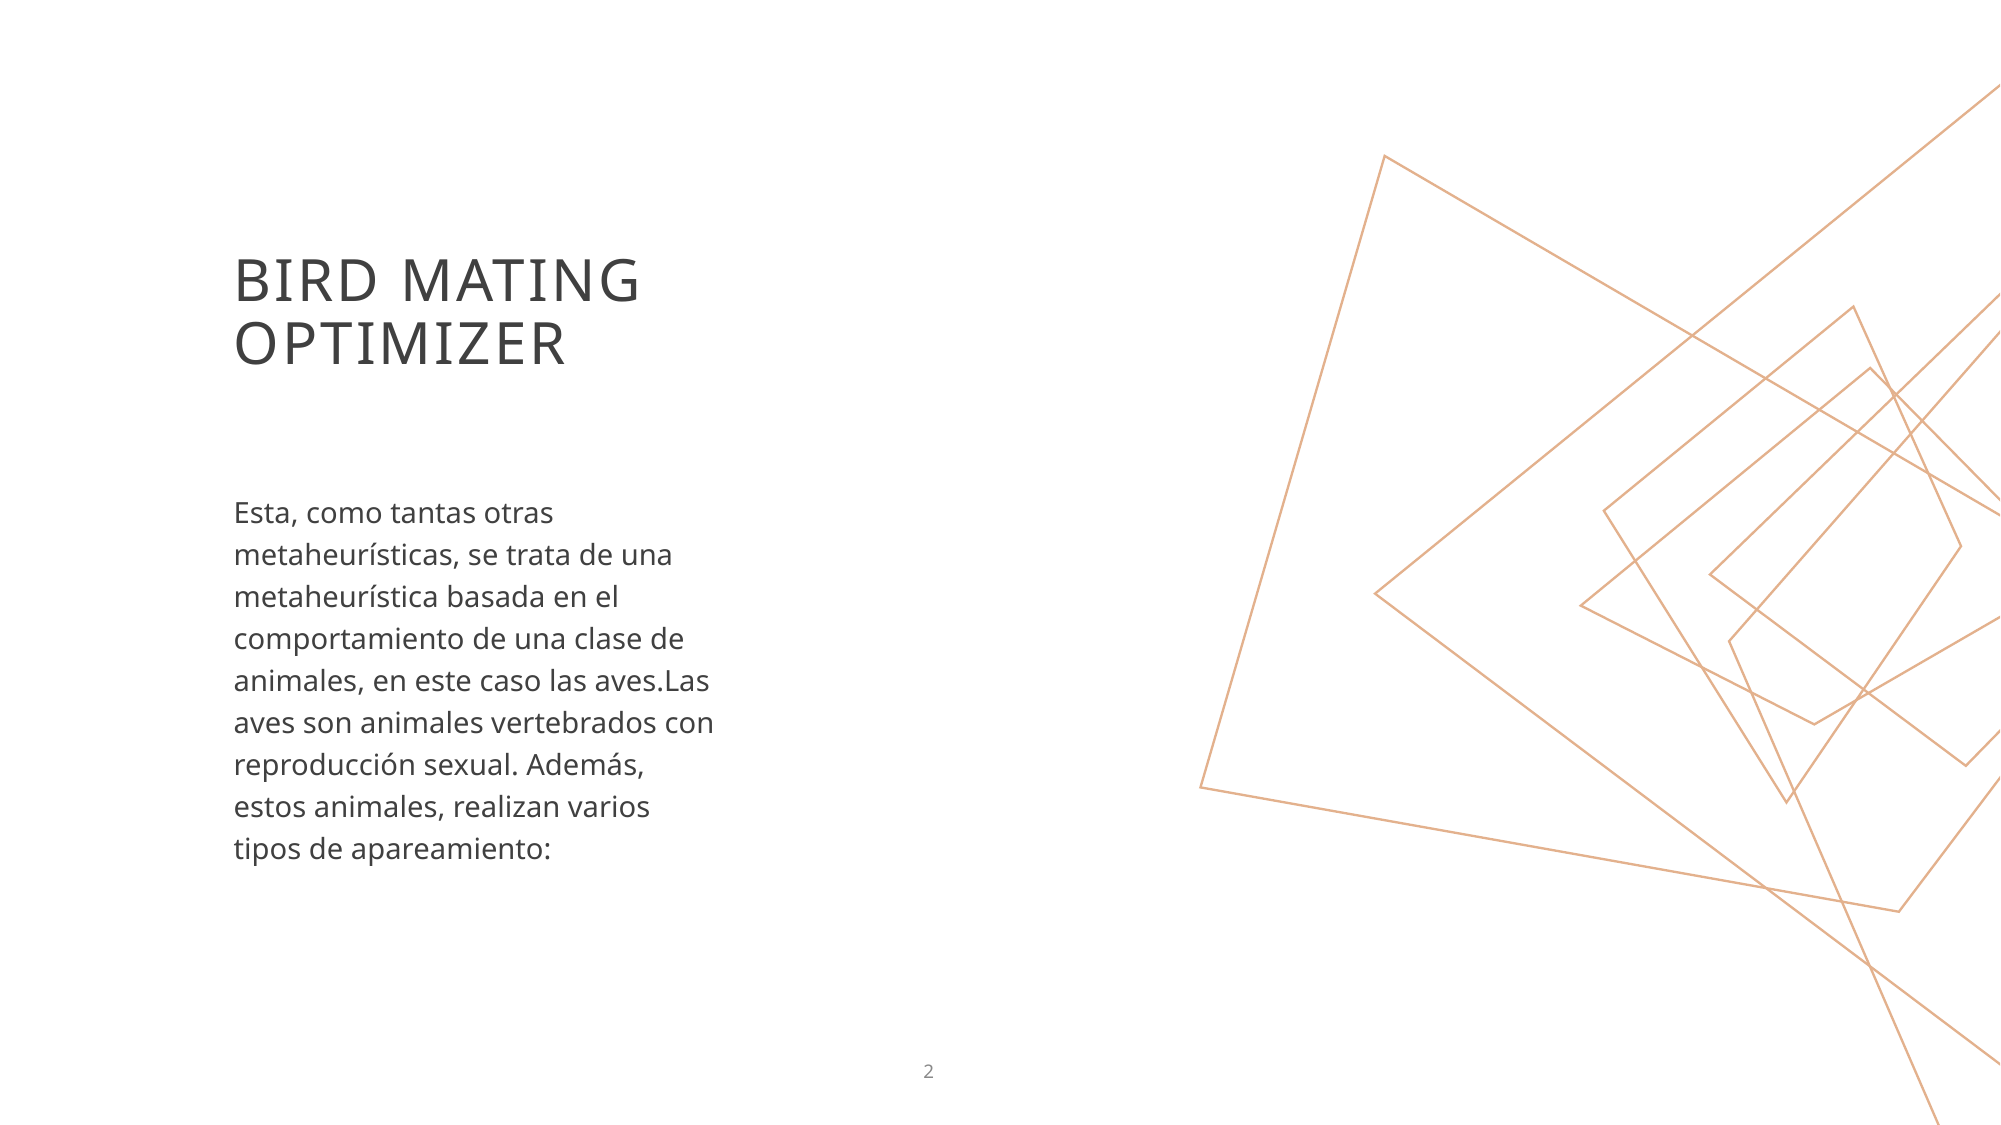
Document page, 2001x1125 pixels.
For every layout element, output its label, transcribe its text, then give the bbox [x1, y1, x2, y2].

text_box 2 [908, 1042, 1071, 1103]
title Bird mating optimizer [218, 167, 740, 385]
list Esta, como tantas otras metaheurísticas, se trata de una metaheurística basada en el comportamiento de una clase de animales, en este caso las aves.Las aves son animales vertebrados con reproducción sexual. Además, estos animales, realizan varios tipos de apareamiento: [218, 479, 740, 893]
